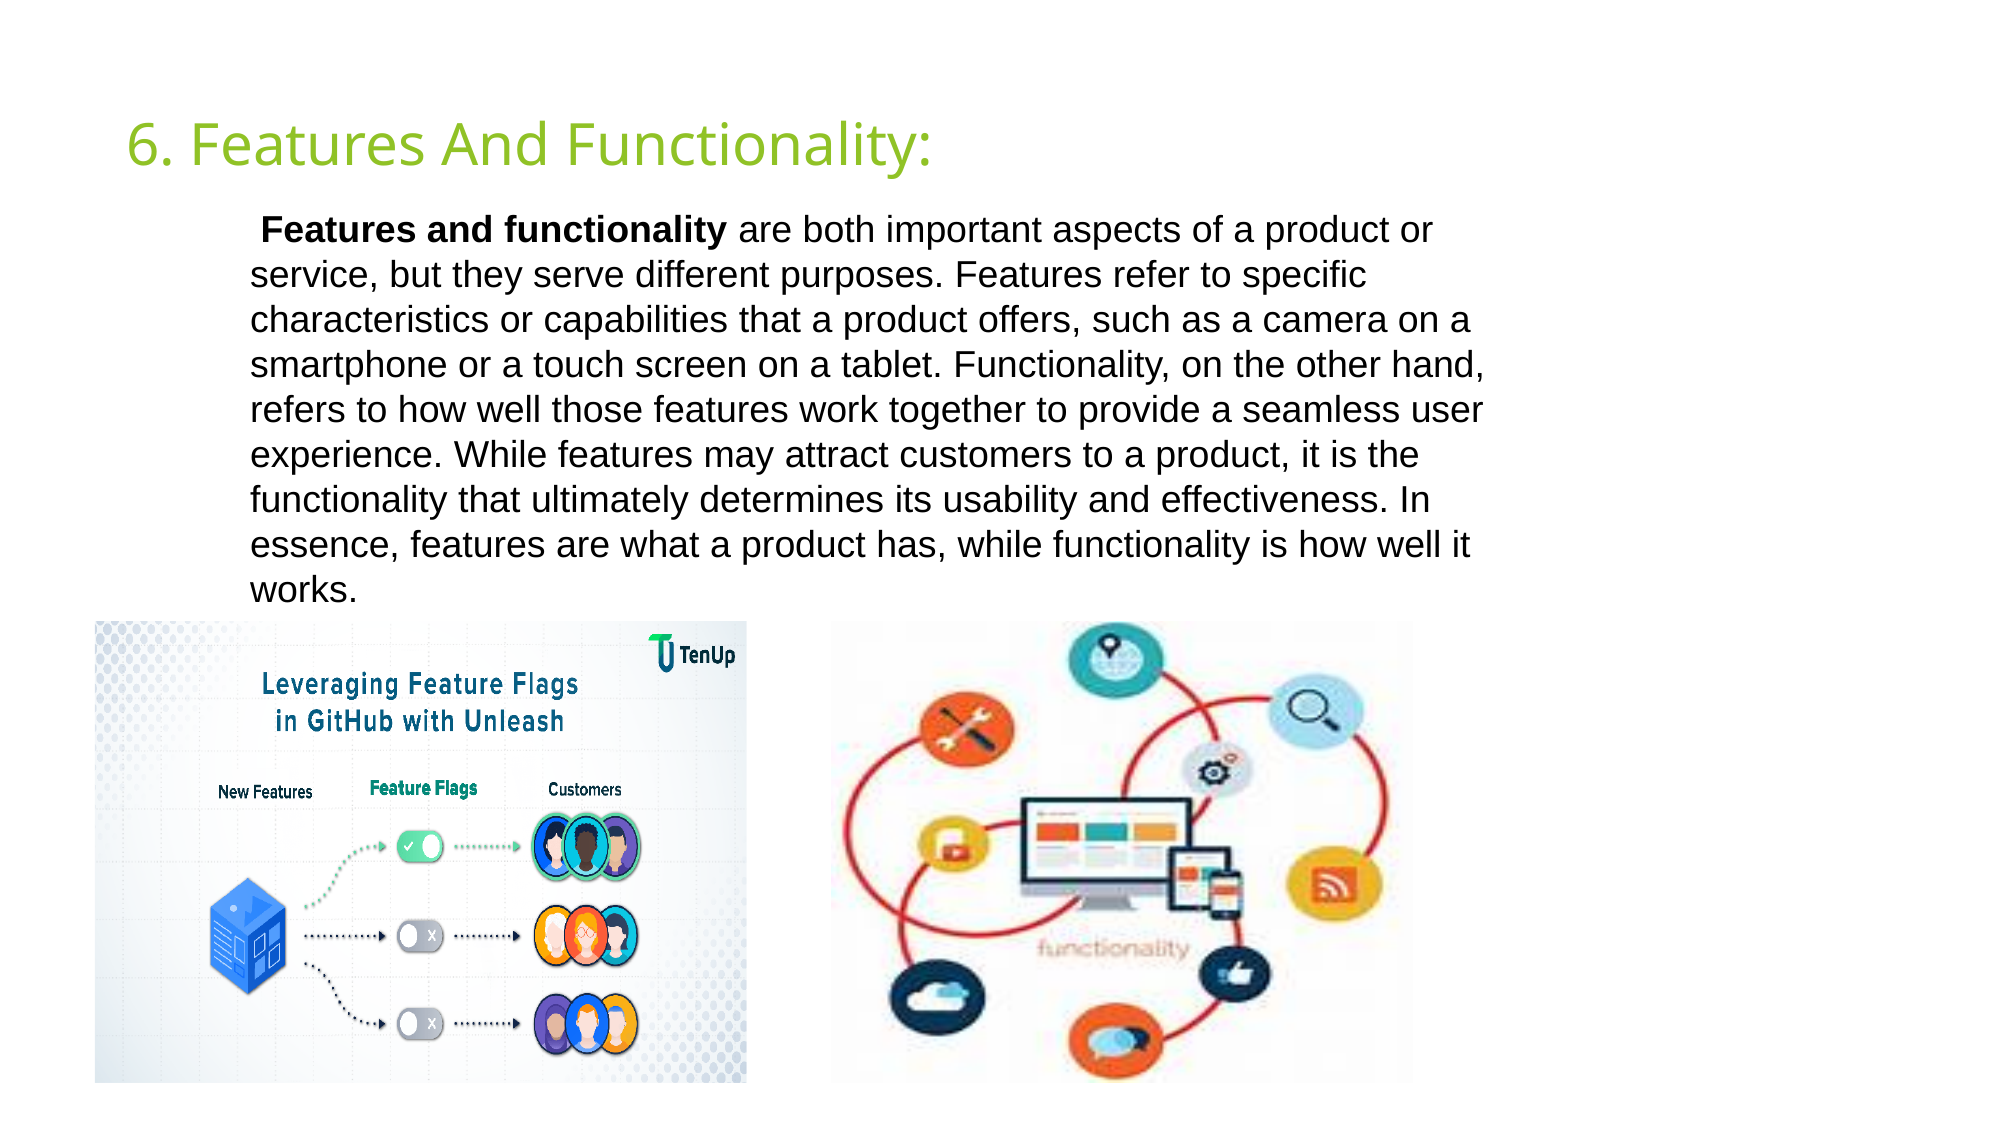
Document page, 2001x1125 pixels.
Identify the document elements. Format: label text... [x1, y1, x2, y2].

text_box Features and functionality are both important aspects of a product or service, but they serve different purposes. Features refer to specific characteristics or capabilities that a product offers, such as a camera on a smartphone or a touch screen on a tablet. Functionality, on the other hand, refers to how well those features work together to provide a seamless user experience. While features may attract customers to a product, it is the functionality that ultimately determines its usability and effectiveness. In essence, features are what a product has, while functionality is how well it works. [235, 197, 1564, 618]
picture [94, 621, 747, 1083]
title 6. Features And Functionality: [111, 99, 1522, 198]
picture [831, 621, 1413, 1083]
